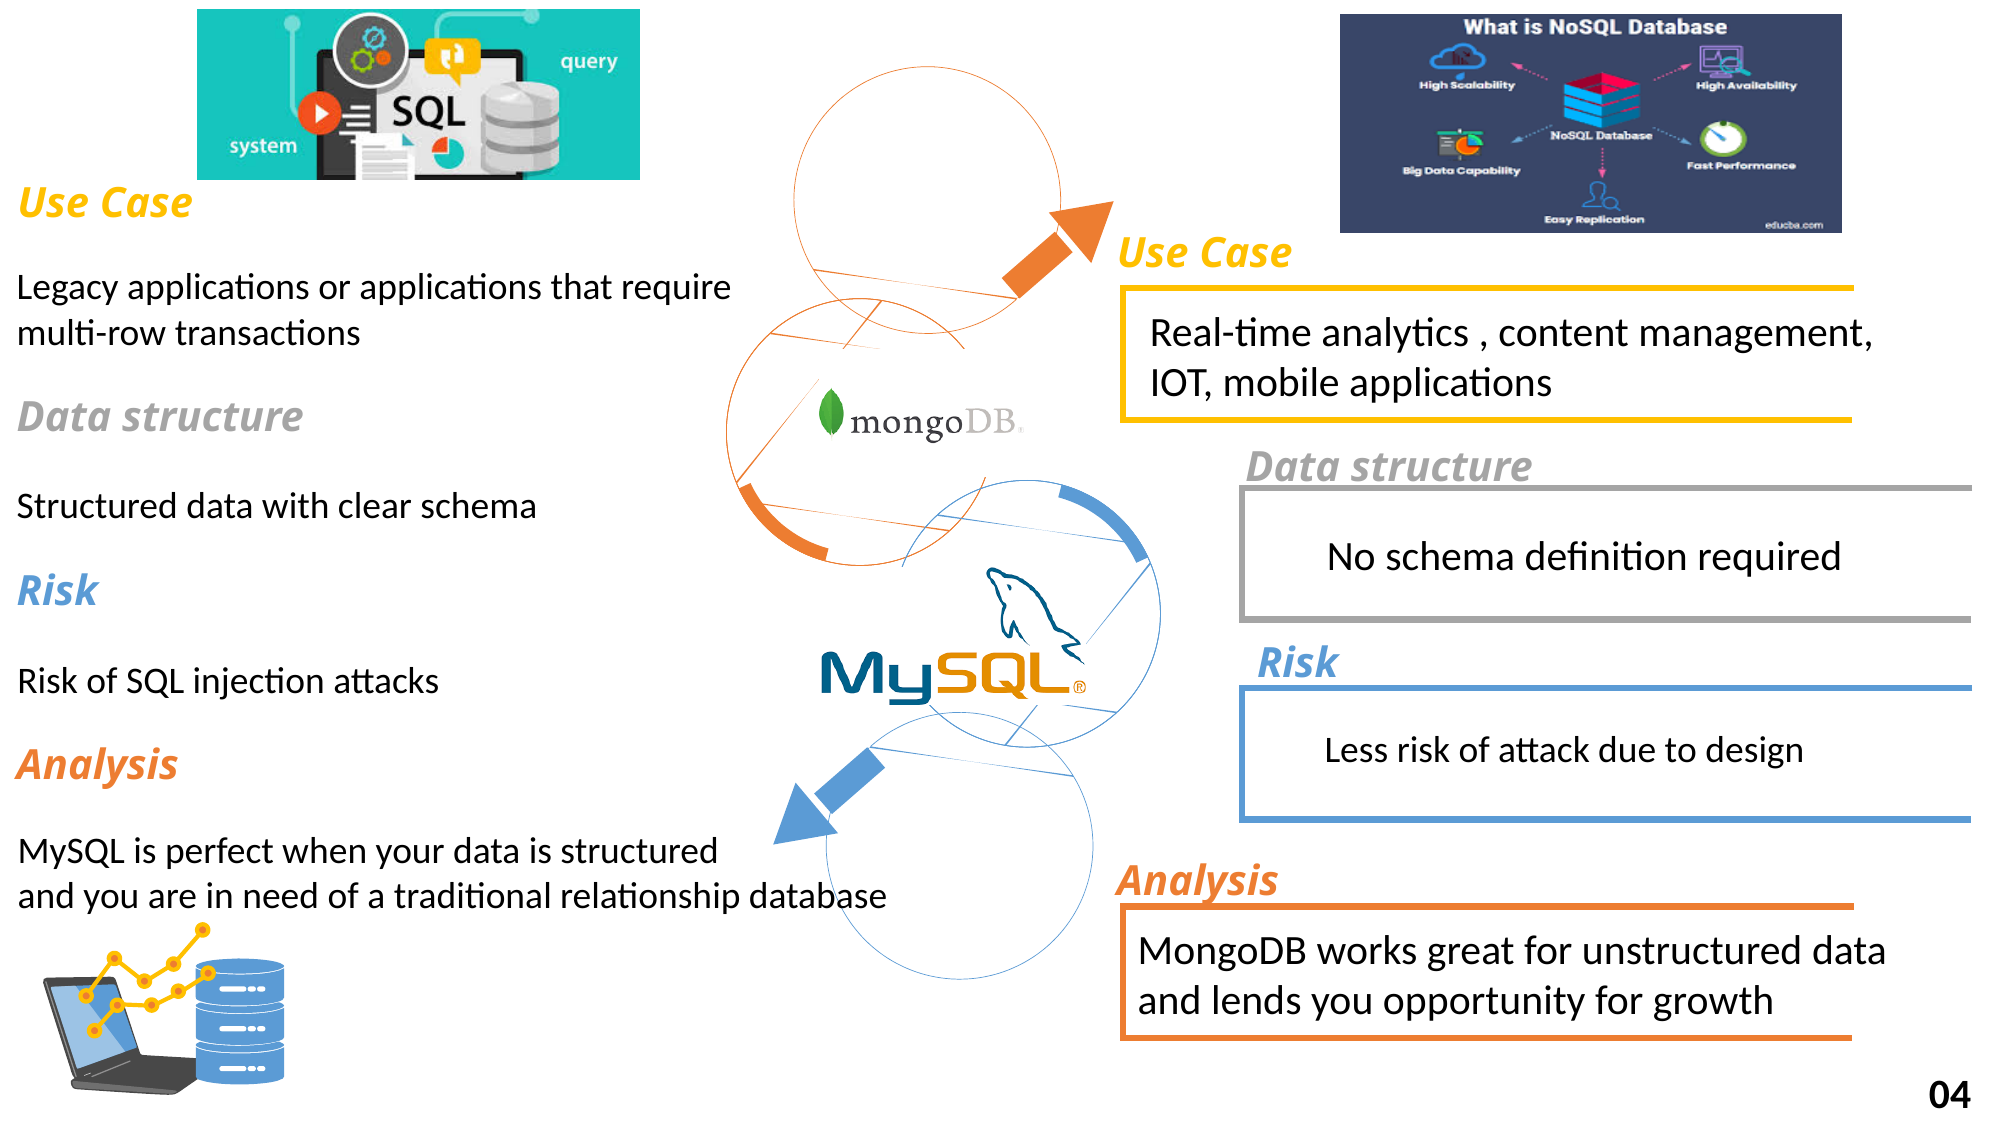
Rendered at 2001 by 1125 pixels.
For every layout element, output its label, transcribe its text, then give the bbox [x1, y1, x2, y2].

text_box Legacy applications or applications that require multi-row transactions [1, 255, 792, 362]
text_box MySQL is perfect when your data is structured and you are in need of a traditional relationship database [2, 818, 925, 925]
text_box [197, 925, 209, 936]
text_box [172, 985, 184, 997]
text_box [726, 362, 1161, 980]
text_box Less risk of attack due to design [1309, 716, 1873, 778]
text_box Risk [1, 555, 322, 622]
text_box Analysis [1101, 846, 1422, 912]
text_box [43, 958, 285, 1095]
text_box [792, 66, 1114, 349]
picture [819, 349, 1024, 478]
text_box No schema definition required [1311, 521, 1954, 587]
picture [821, 567, 1086, 705]
picture [1340, 14, 1842, 233]
text_box Analysis [1, 730, 322, 796]
text_box 04 [1900, 1059, 2000, 1125]
text_box [167, 958, 180, 970]
text_box Data structure [1, 382, 322, 448]
text_box MongoDB works great for unstructured data and lends you opportunity for growth [1126, 915, 1909, 1032]
text_box [146, 999, 158, 1011]
text_box Use Case [1101, 218, 1422, 285]
text_box Use Case [2, 168, 323, 235]
text_box [138, 975, 151, 987]
text_box Risk [1241, 628, 1563, 694]
text_box Data structure [1230, 431, 1551, 498]
text_box Real-time analytics , content management, IOT, mobile applications [1134, 297, 1897, 414]
text_box Risk of SQL injection attacks [2, 648, 566, 709]
text_box [108, 952, 121, 965]
text_box [782, 782, 826, 818]
text_box Structured data with clear schema [1, 473, 653, 534]
picture [197, 9, 640, 180]
